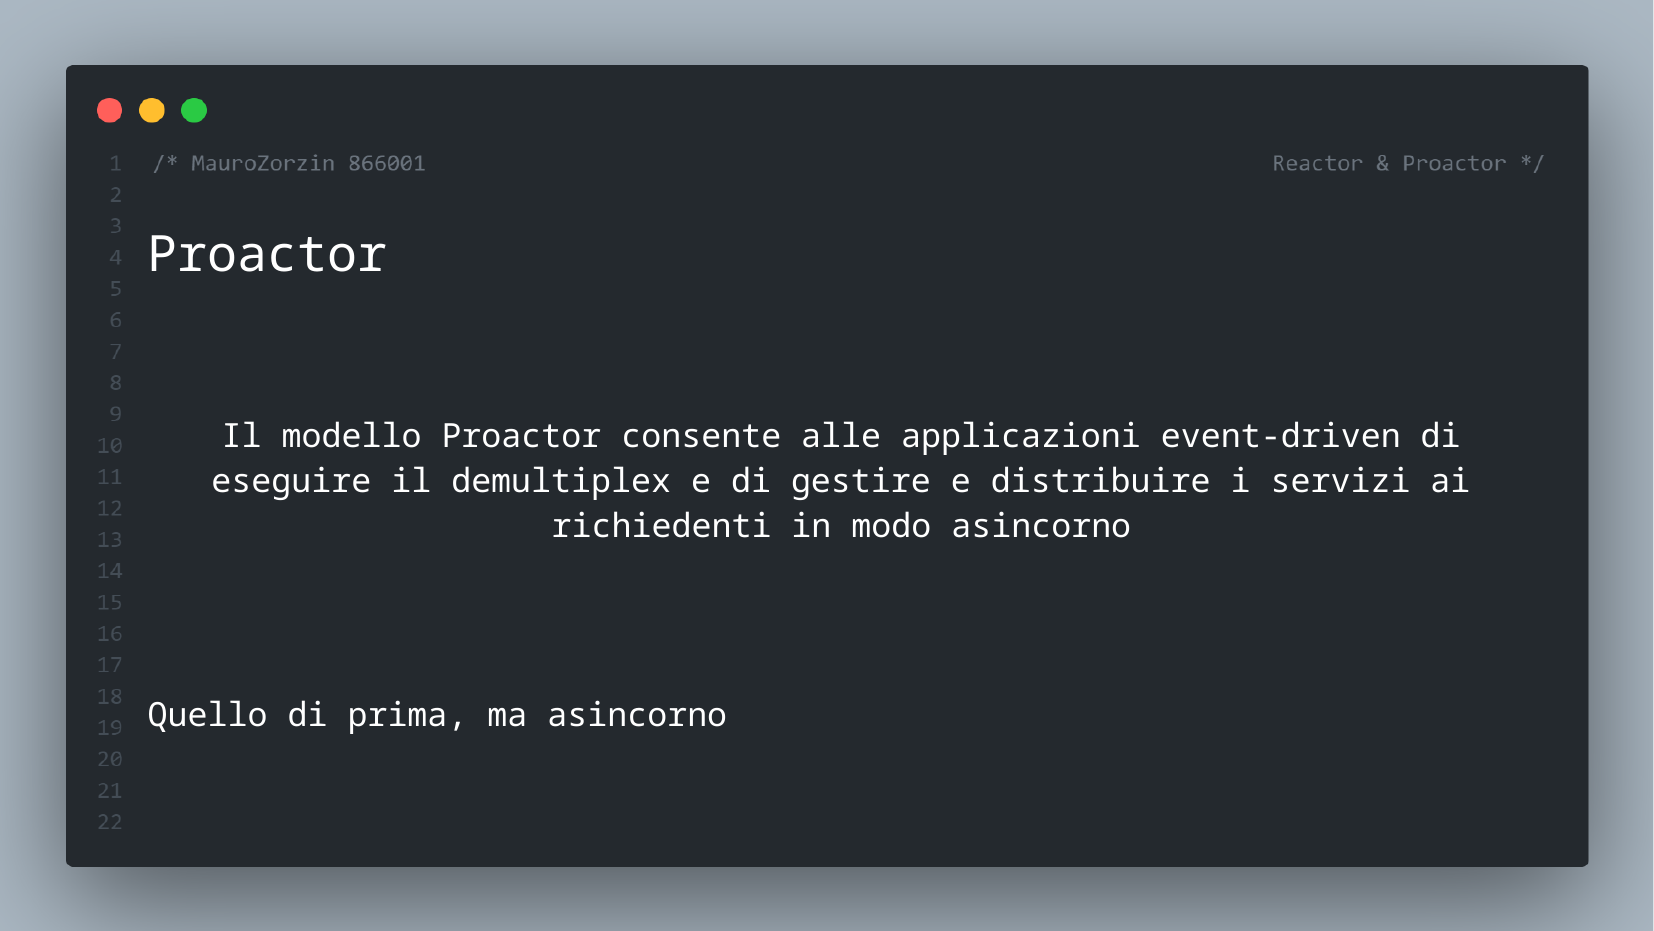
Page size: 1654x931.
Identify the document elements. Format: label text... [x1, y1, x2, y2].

picture [0, 0, 1654, 931]
subtitle Proactor Il modello Proactor consente alle applicazioni event-driven di eseguire il demultiplex e di gestire e distribuire i servizi ai richiedenti in modo asincorno Quello di prima, ma asincorno [147, 217, 1536, 758]
